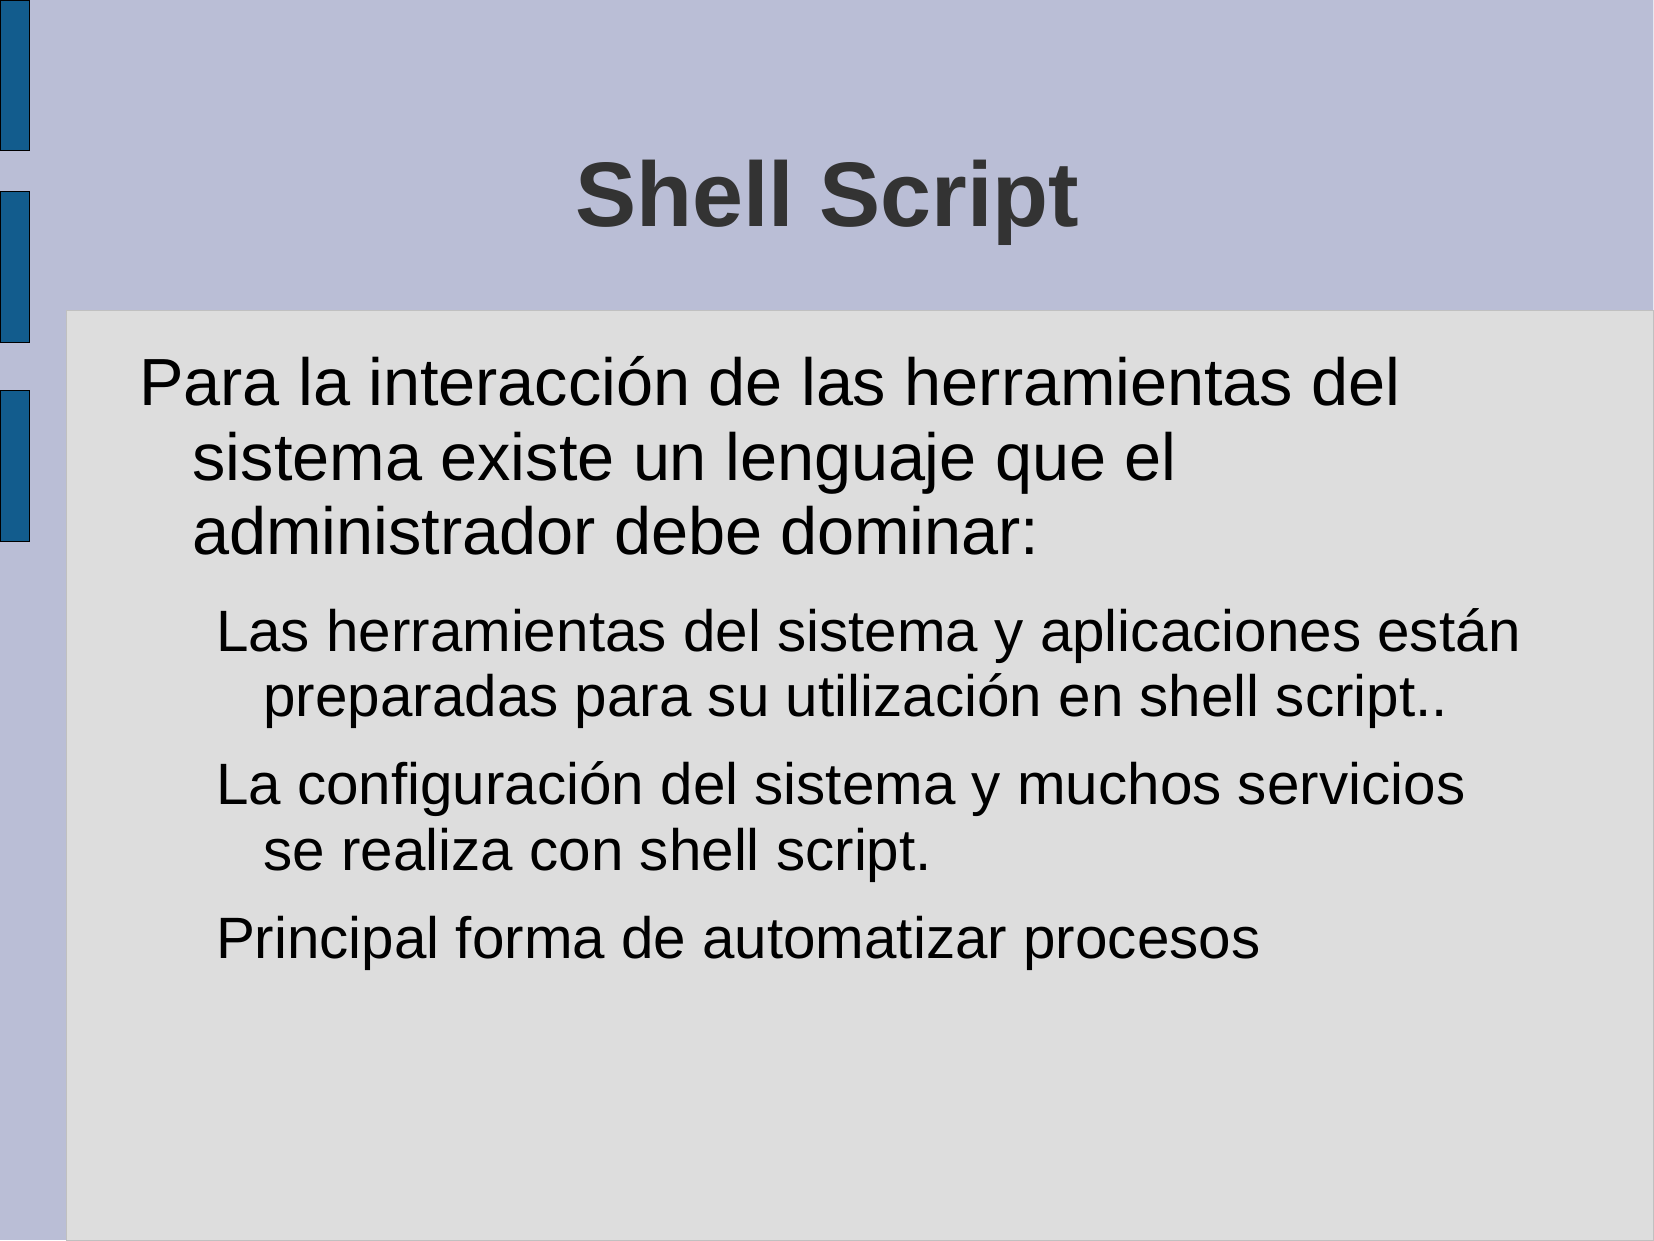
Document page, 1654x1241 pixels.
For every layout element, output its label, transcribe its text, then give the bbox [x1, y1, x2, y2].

list Para la interacción de las herramientas del sistema existe un lenguaje que el administrador debe dominar: Las herramientas del sistema y aplicaciones están preparadas para su utilización en shell script.. La configuración del sistema y muchos servicios se realiza con shell script. Principal forma de automatizar procesos [121, 344, 1534, 1127]
title Shell Script [121, 91, 1534, 299]
